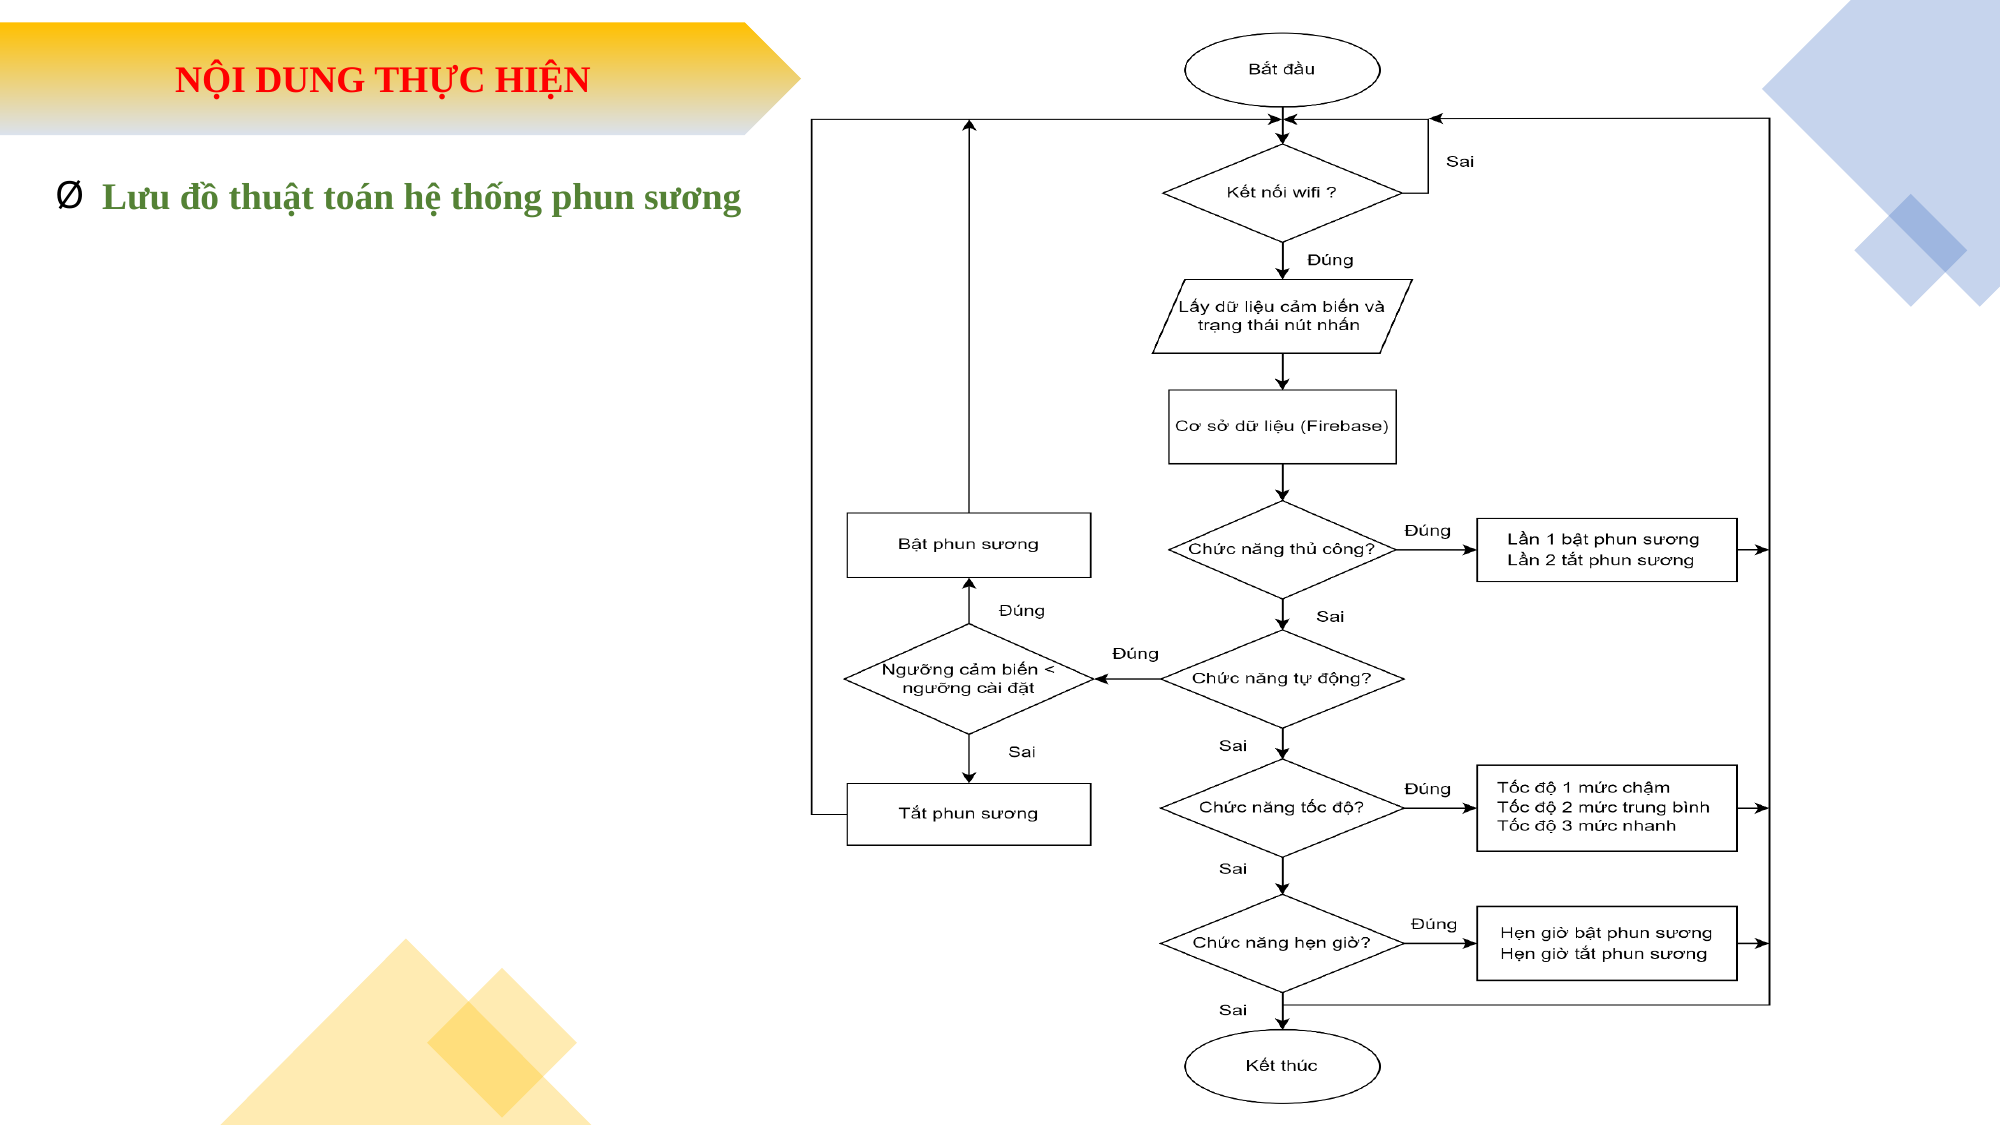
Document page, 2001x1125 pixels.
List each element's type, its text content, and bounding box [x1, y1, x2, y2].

text_box [220, 938, 592, 1125]
text_box [0, 22, 783, 136]
text_box [1799, 0, 2000, 307]
text_box NỘI DUNG THỰC HIỆN [30, 47, 736, 109]
text_box Lưu đồ thuật toán hệ thống phun sương [40, 164, 761, 227]
picture [783, 20, 1799, 1116]
